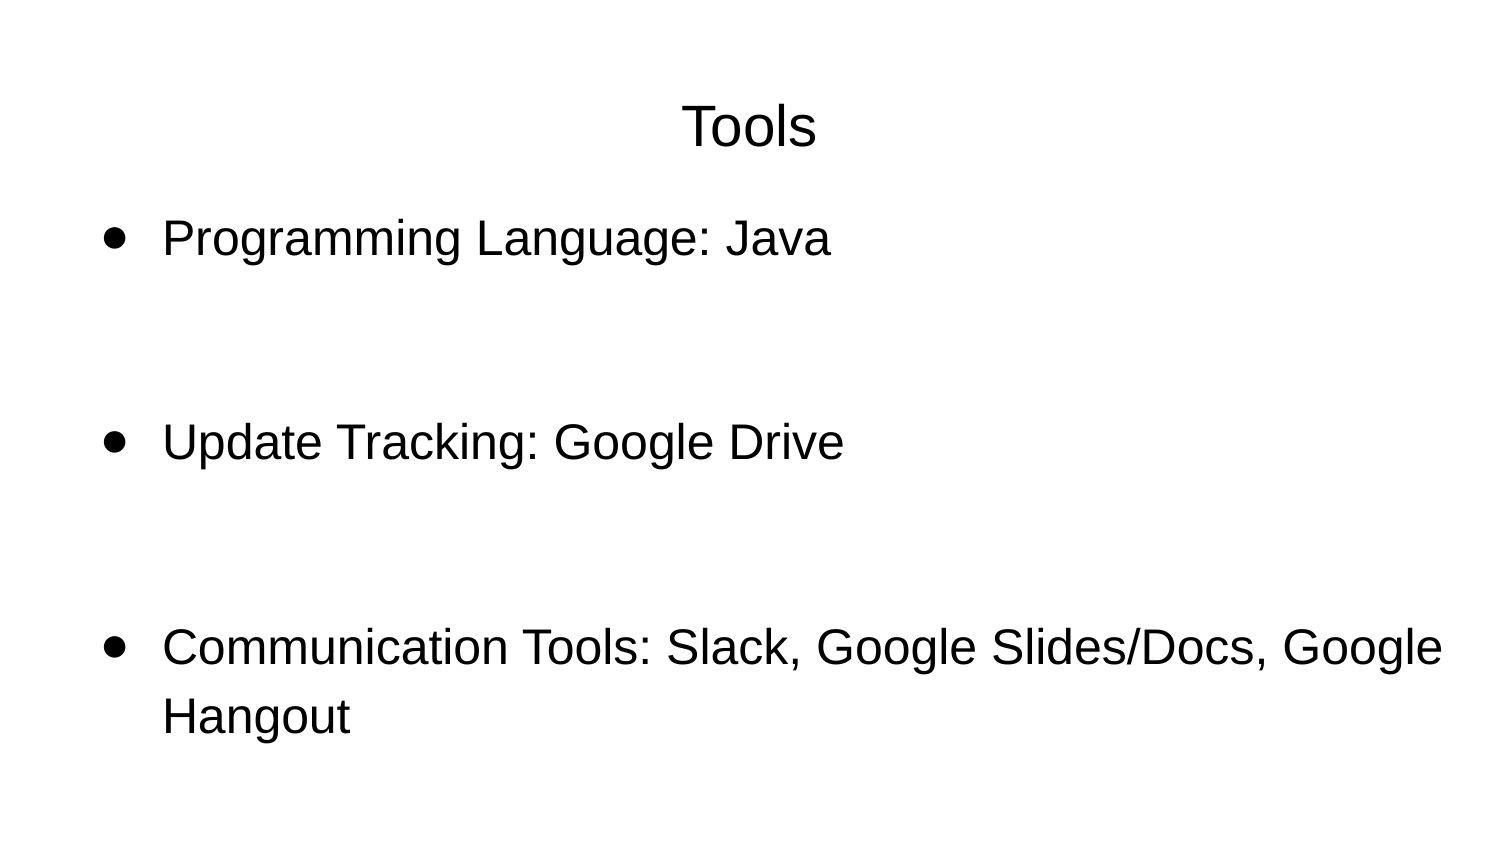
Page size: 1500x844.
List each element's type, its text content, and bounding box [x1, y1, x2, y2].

title Tools [51, 72, 1449, 167]
list Programming Language: Java Update Tracking: Google Drive Communication Tools: Slack, Google Slides/Docs, Google Hangout [72, 180, 1470, 742]
